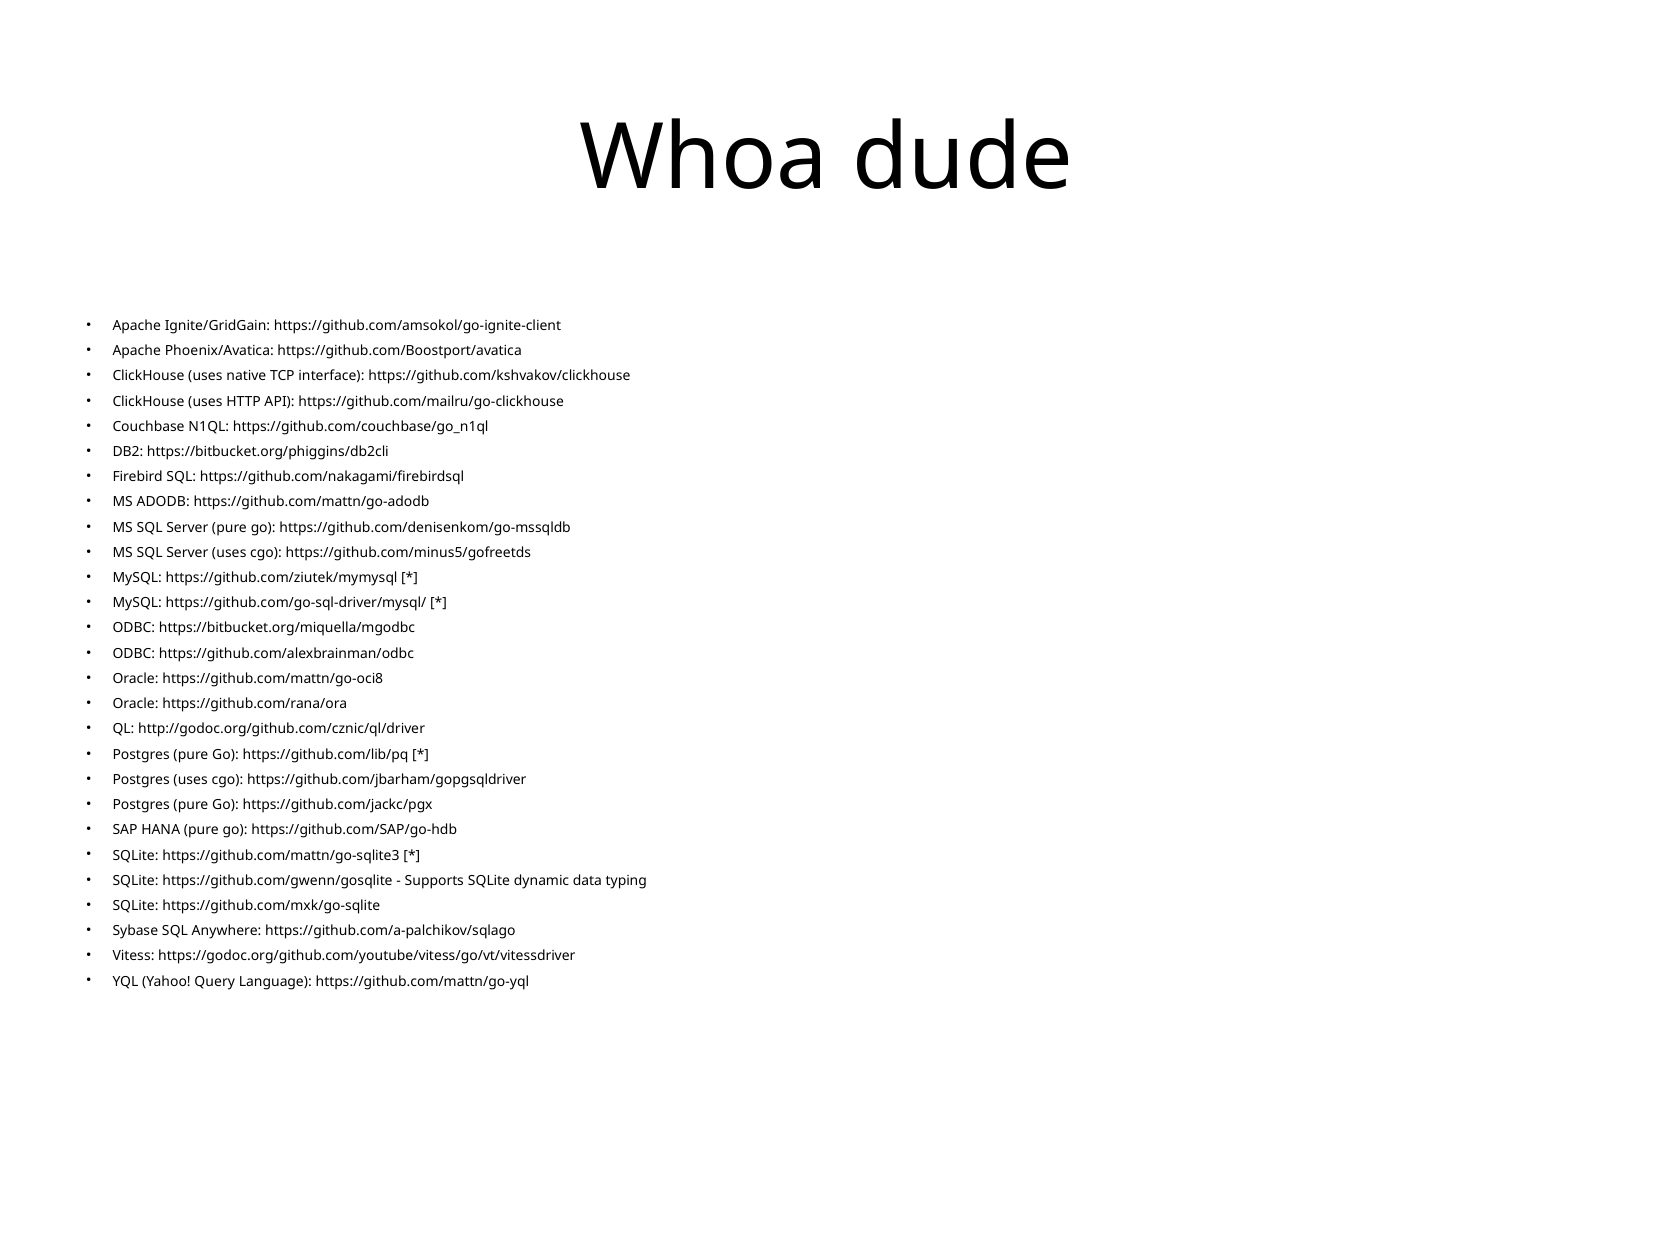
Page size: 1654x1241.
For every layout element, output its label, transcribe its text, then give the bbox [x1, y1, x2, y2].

list Apache Ignite/GridGain: https://github.com/amsokol/go-ignite-client Apache Phoenix/Avatica: https://github.com/Boostport/avatica ClickHouse (uses native TCP interface): https://github.com/kshvakov/clickhouse ClickHouse (uses HTTP API): https://github.com/mailru/go-clickhouse Couchbase N1QL: https://github.com/couchbase/go_n1ql DB2: https://bitbucket.org/phiggins/db2cli Firebird SQL: https://github.com/nakagami/firebirdsql MS ADODB: https://github.com/mattn/go-adodb MS SQL Server (pure go): https://github.com/denisenkom/go-mssqldb MS SQL Server (uses cgo): https://github.com/minus5/gofreetds MySQL: https://github.com/ziutek/mymysql [*] MySQL: https://github.com/go-sql-driver/mysql/ [*] ODBC: https://bitbucket.org/miquella/mgodbc ODBC: https://github.com/alexbrainman/odbc Oracle: https://github.com/mattn/go-oci8 Oracle: https://github.com/rana/ora QL: http://godoc.org/github.com/cznic/ql/driver Postgres (pure Go): https://github.com/lib/pq [*] Postgres (uses cgo): https://github.com/jbarham/gopgsqldriver Postgres (pure Go): https://github.com/jackc/pgx SAP HANA (pure go): https://github.com/SAP/go-hdb SQLite: https://github.com/mattn/go-sqlite3 [*] SQLite: https://github.com/gwenn/gosqlite - Supports SQLite dynamic data typing SQLite: https://github.com/mxk/go-sqlite Sybase SQL Anywhere: https://github.com/a-palchikov/sqlago Vitess: https://godoc.org/github.com/youtube/vitess/go/vt/vitessdriver YQL (Yahoo! Query Language): https://github.com/mattn/go-yql [82, 290, 1571, 1010]
title Whoa dude [82, 49, 1571, 257]
